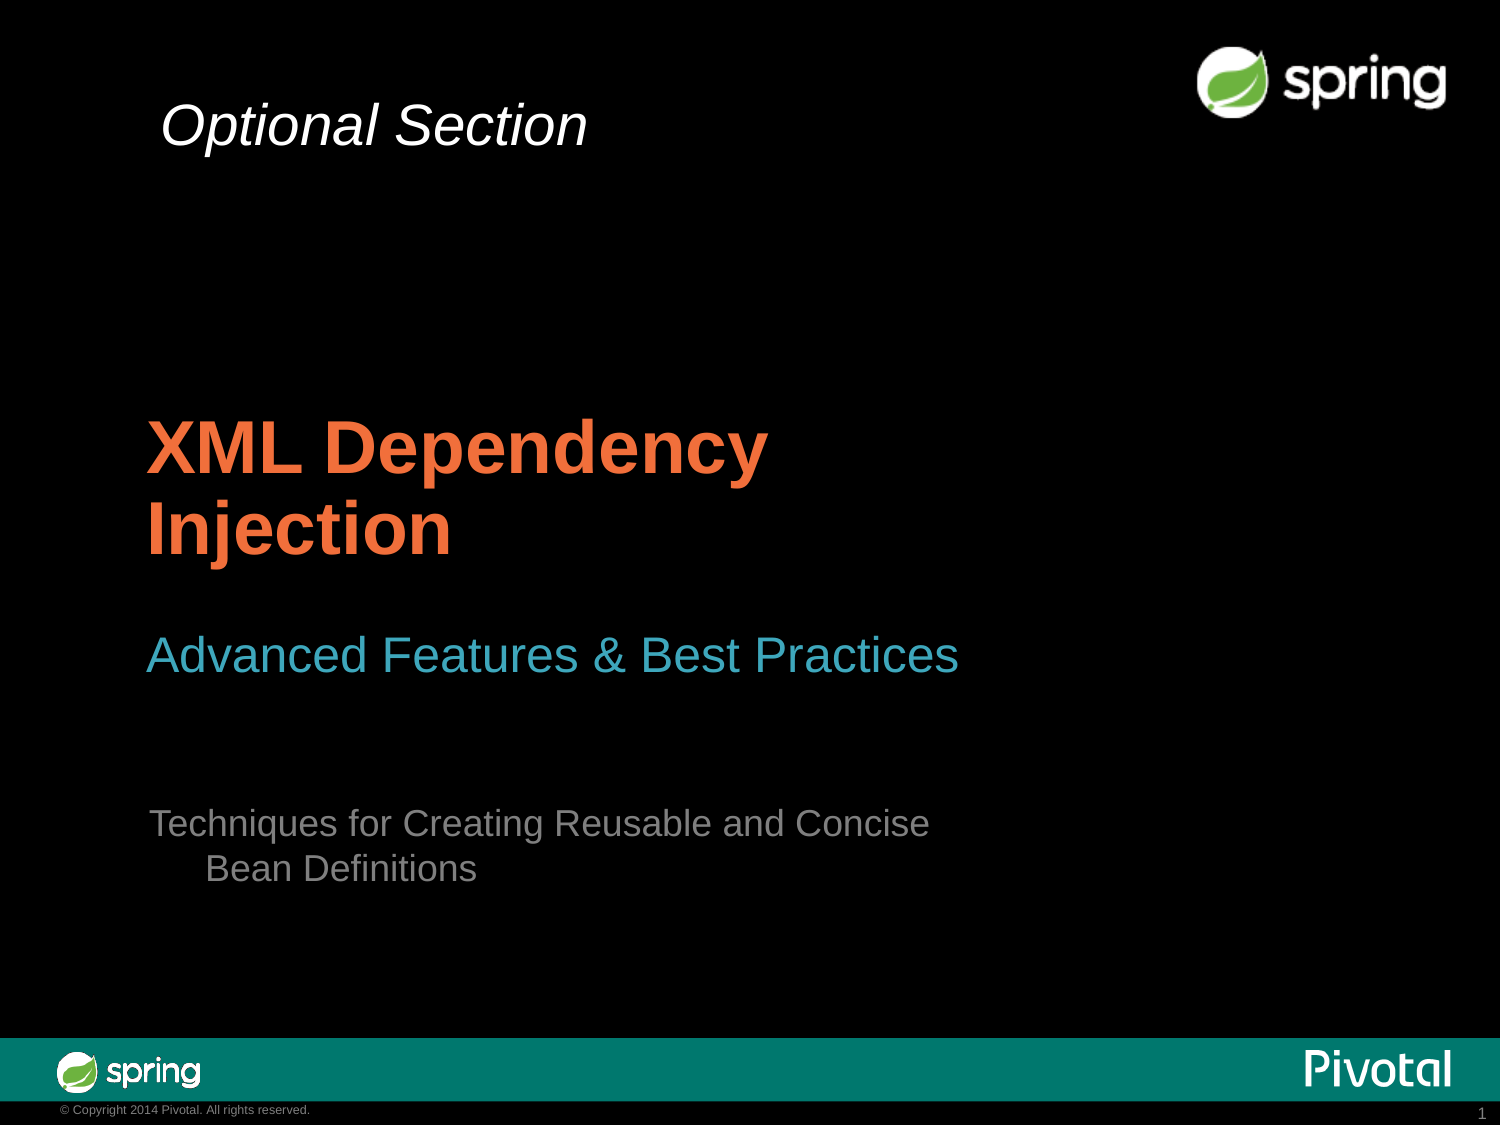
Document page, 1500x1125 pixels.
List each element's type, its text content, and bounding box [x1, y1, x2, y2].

picture [1155, 28, 1465, 136]
picture [1304, 1047, 1452, 1090]
list Techniques for Creating Reusable and Concise Bean Definitions [148, 798, 974, 889]
title XML Dependency Injection [146, 405, 866, 571]
picture [32, 1041, 210, 1103]
text_box Advanced Features & Best Practices [146, 622, 1139, 683]
text_box Optional Section [146, 80, 605, 165]
